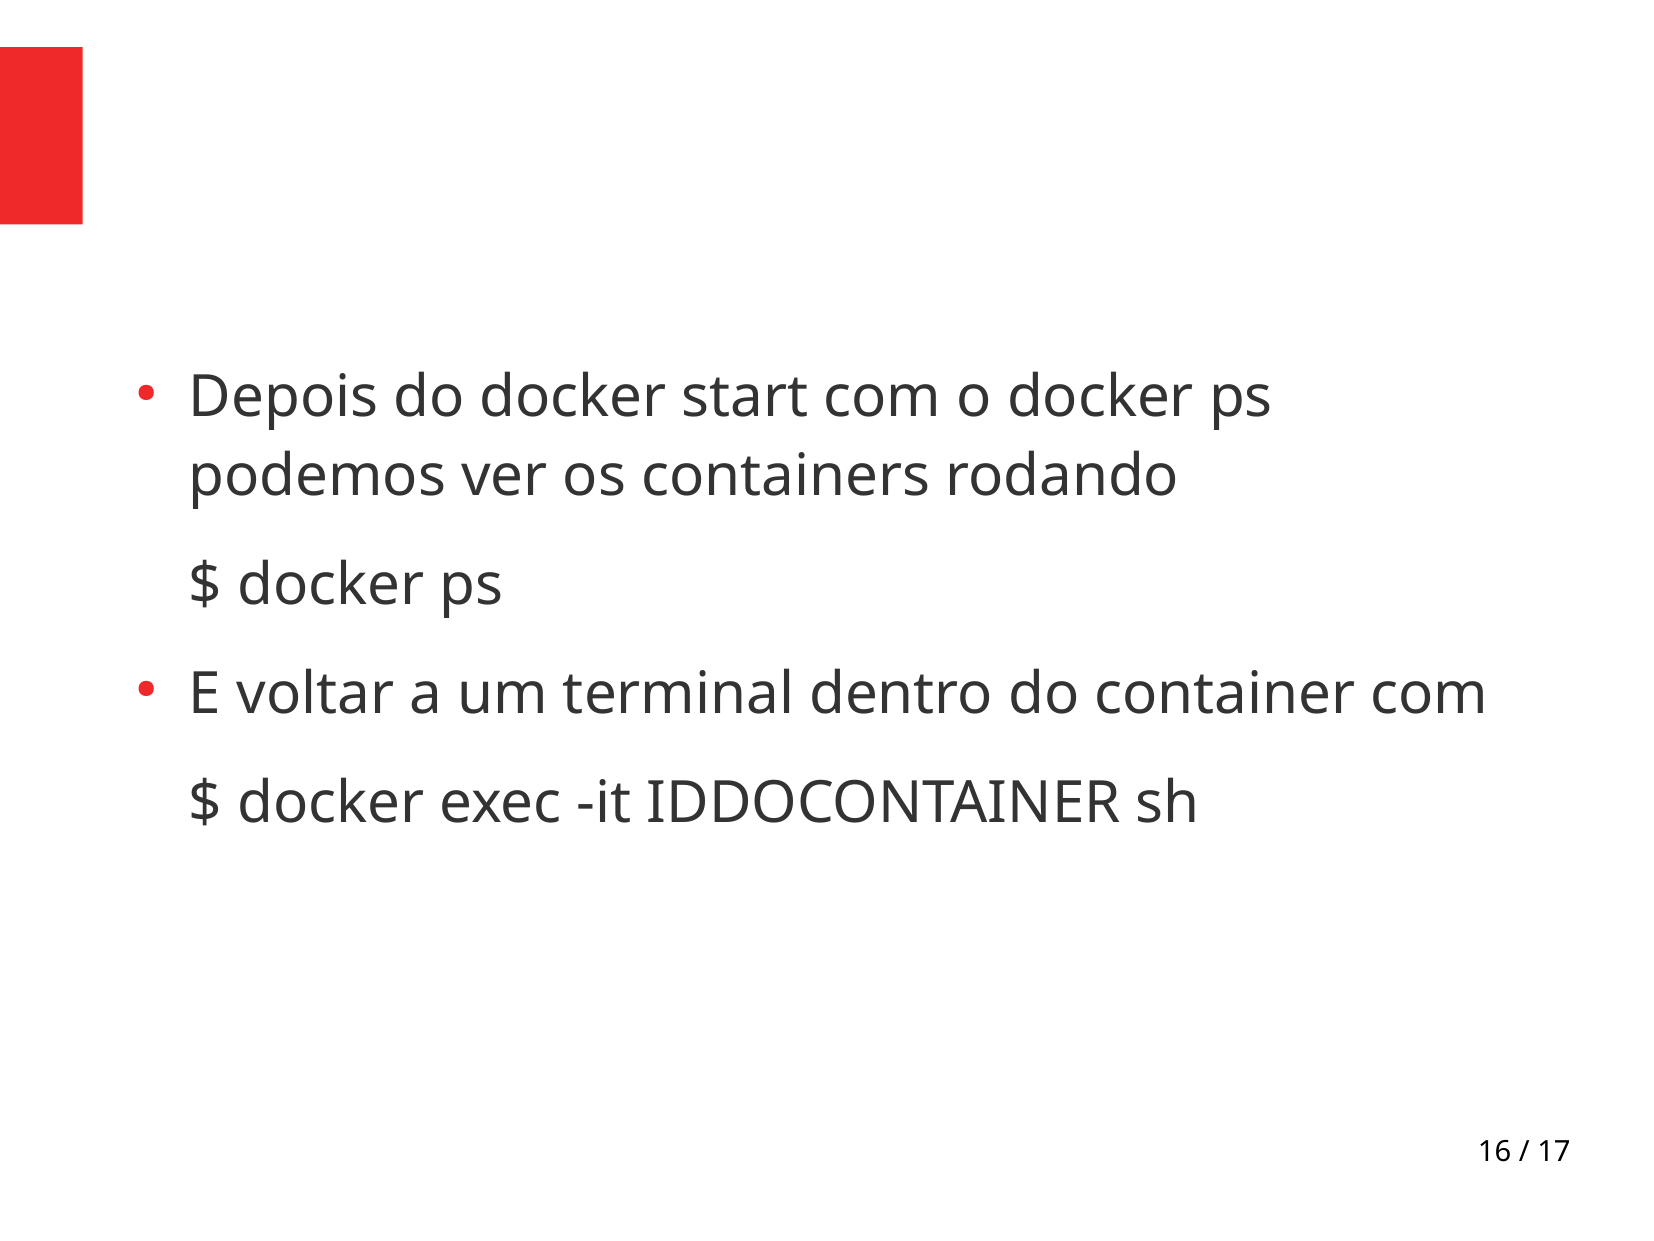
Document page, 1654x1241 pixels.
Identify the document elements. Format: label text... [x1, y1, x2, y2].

list Depois do docker start com o docker ps podemos ver os containers rodando $ docker ps E voltar a um terminal dentro do container com $ docker exec -it IDDOCONTAINER sh [118, 354, 1536, 1074]
